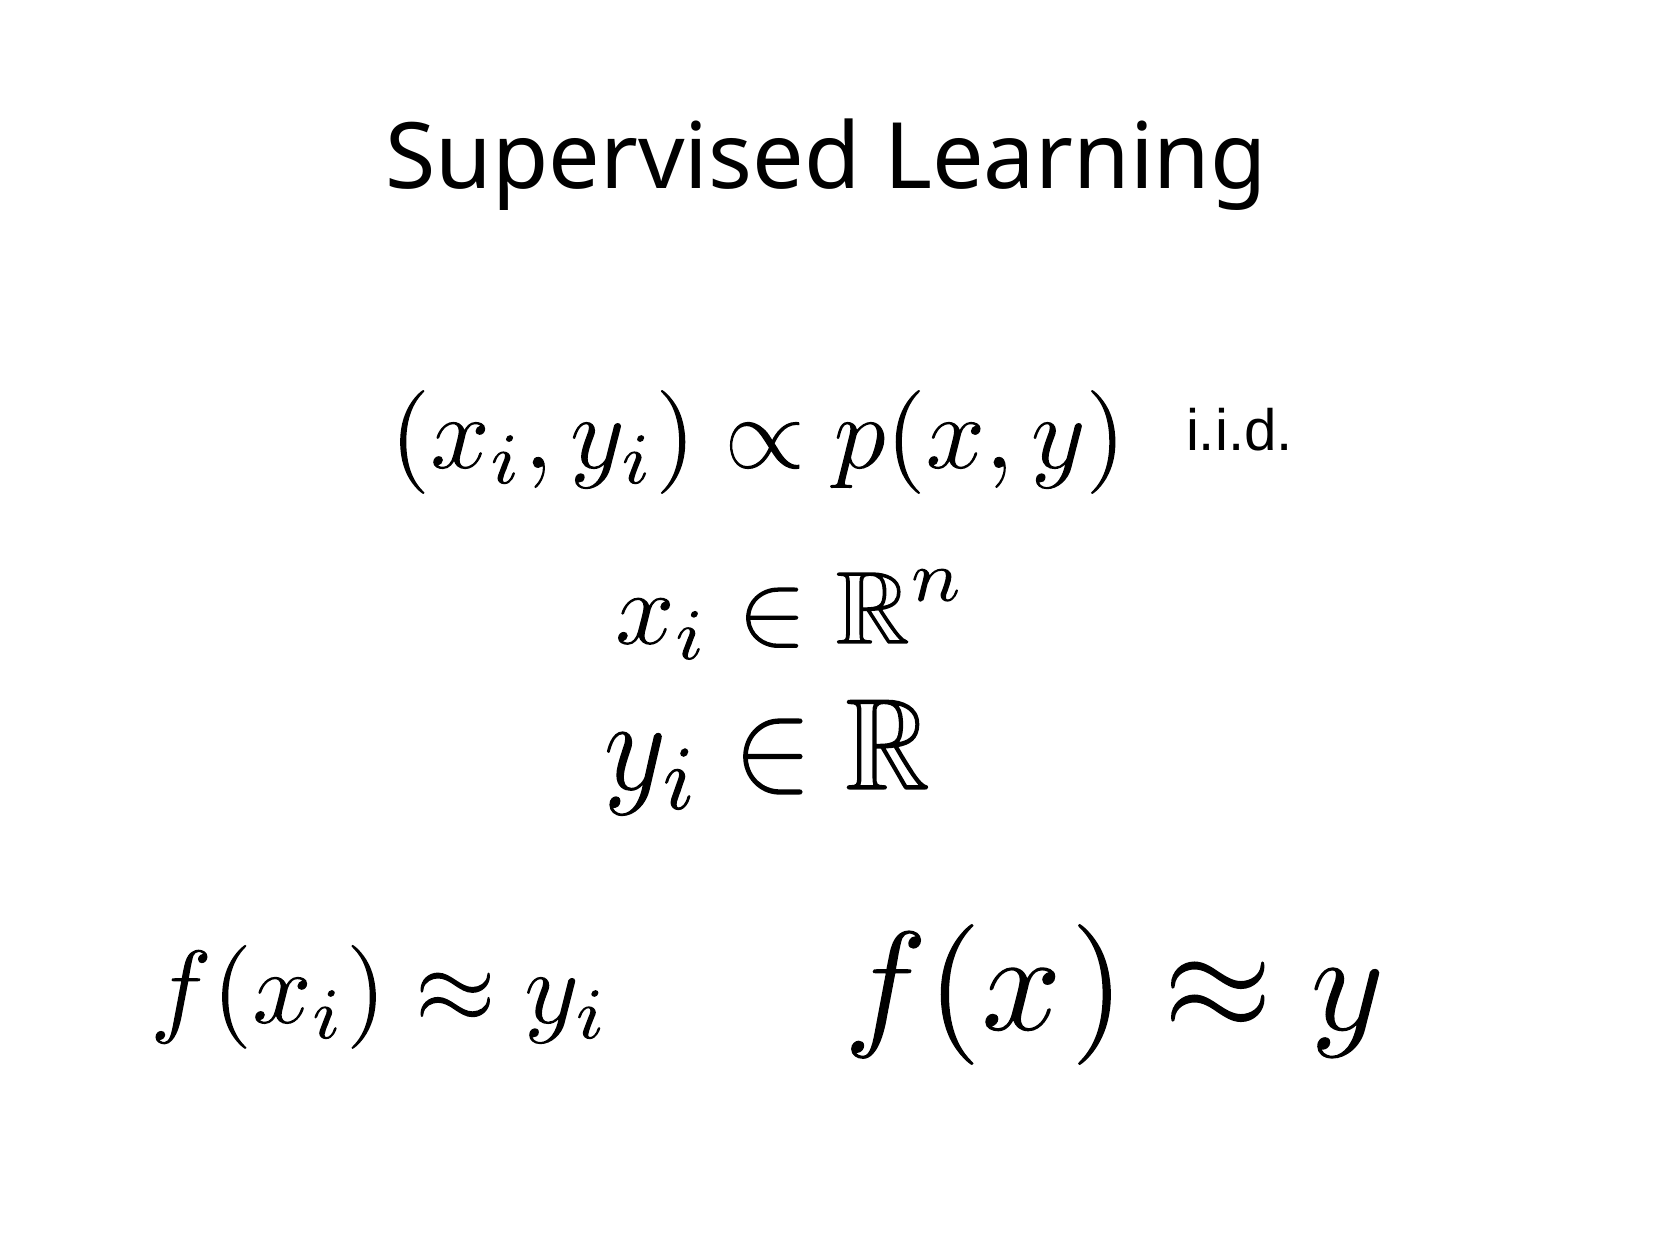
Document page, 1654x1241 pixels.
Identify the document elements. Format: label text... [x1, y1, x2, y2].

text_box [390, 390, 1126, 494]
text_box [615, 568, 962, 661]
text_box [603, 699, 931, 817]
title Supervised Learning [82, 49, 1571, 257]
text_box i.i.d. [1155, 390, 1531, 470]
text_box [843, 923, 1456, 1066]
text_box [150, 944, 605, 1049]
